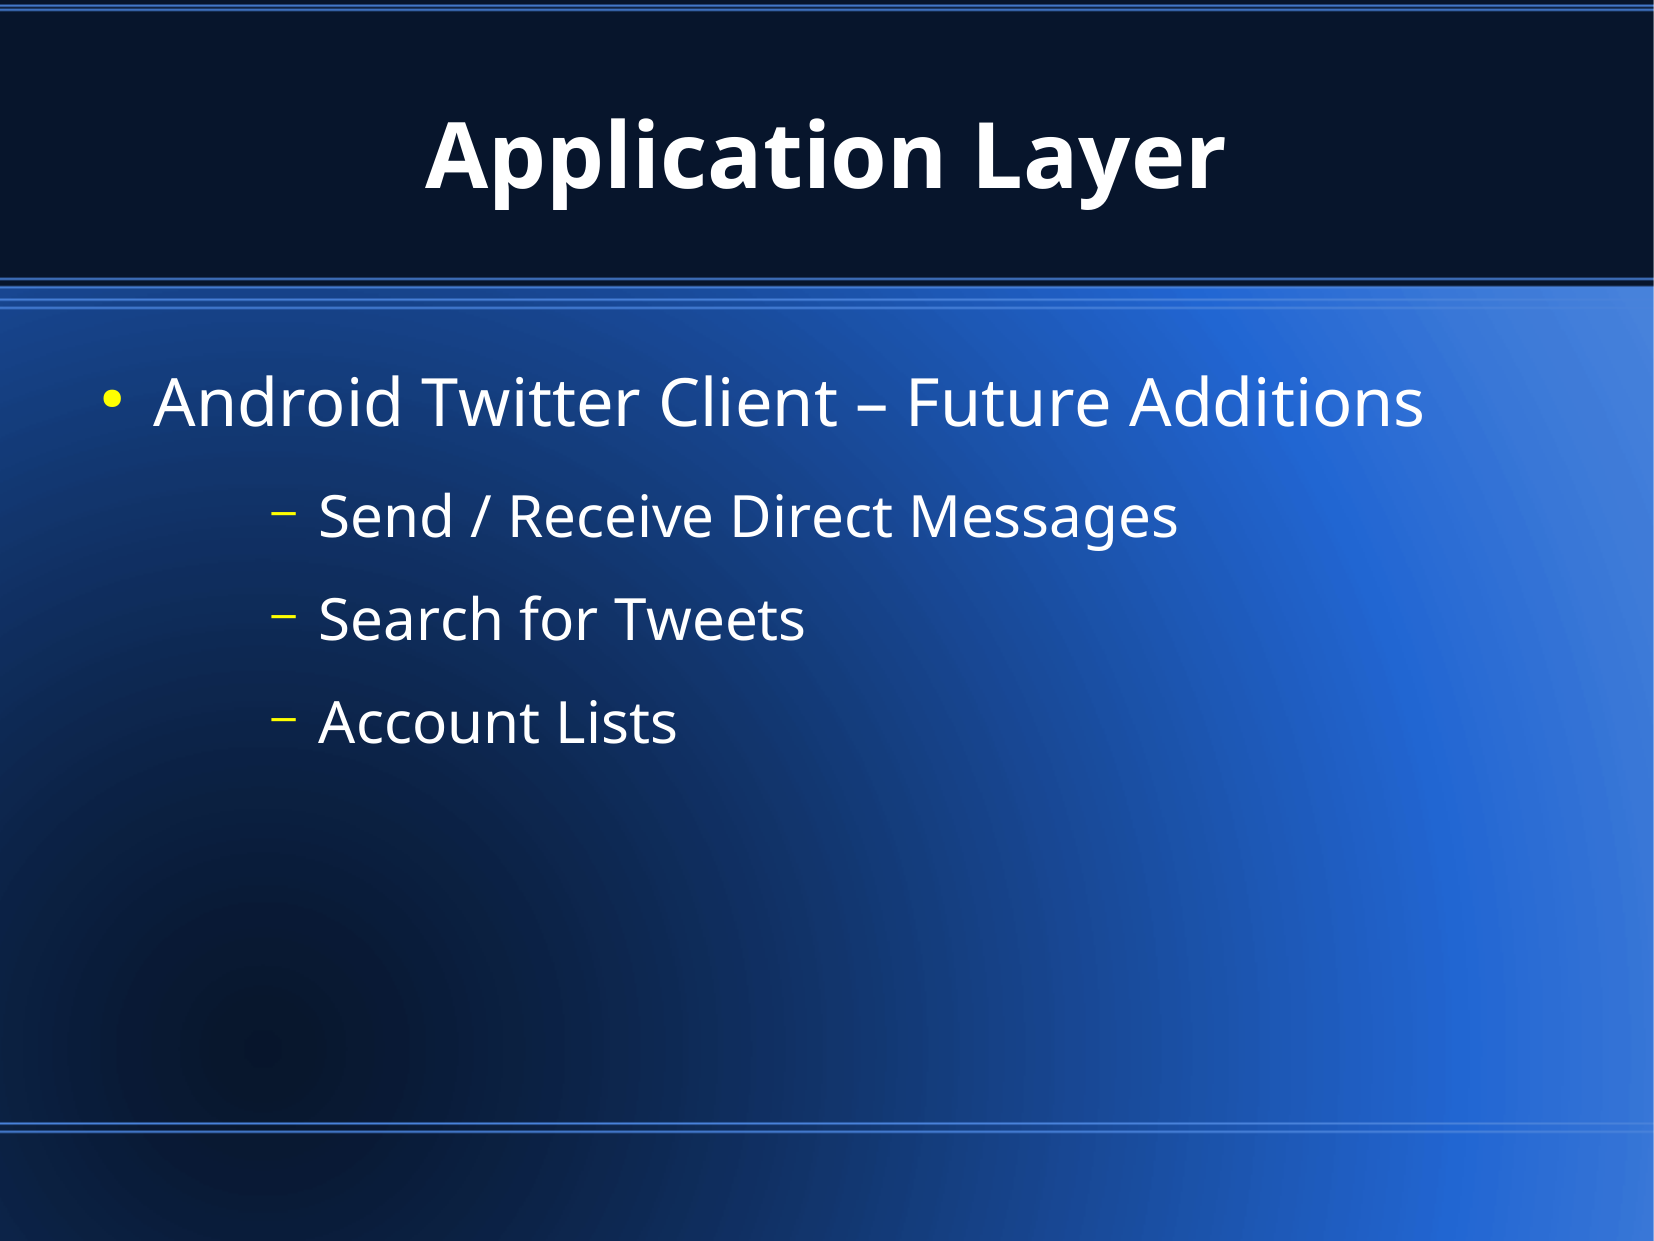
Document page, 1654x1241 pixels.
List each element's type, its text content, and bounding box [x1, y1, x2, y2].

title Application Layer [82, 49, 1571, 257]
list Android Twitter Client – Future Additions Send / Receive Direct Messages Search for Tweets Account Lists [82, 355, 1571, 1058]
picture [0, 0, 1654, 1241]
